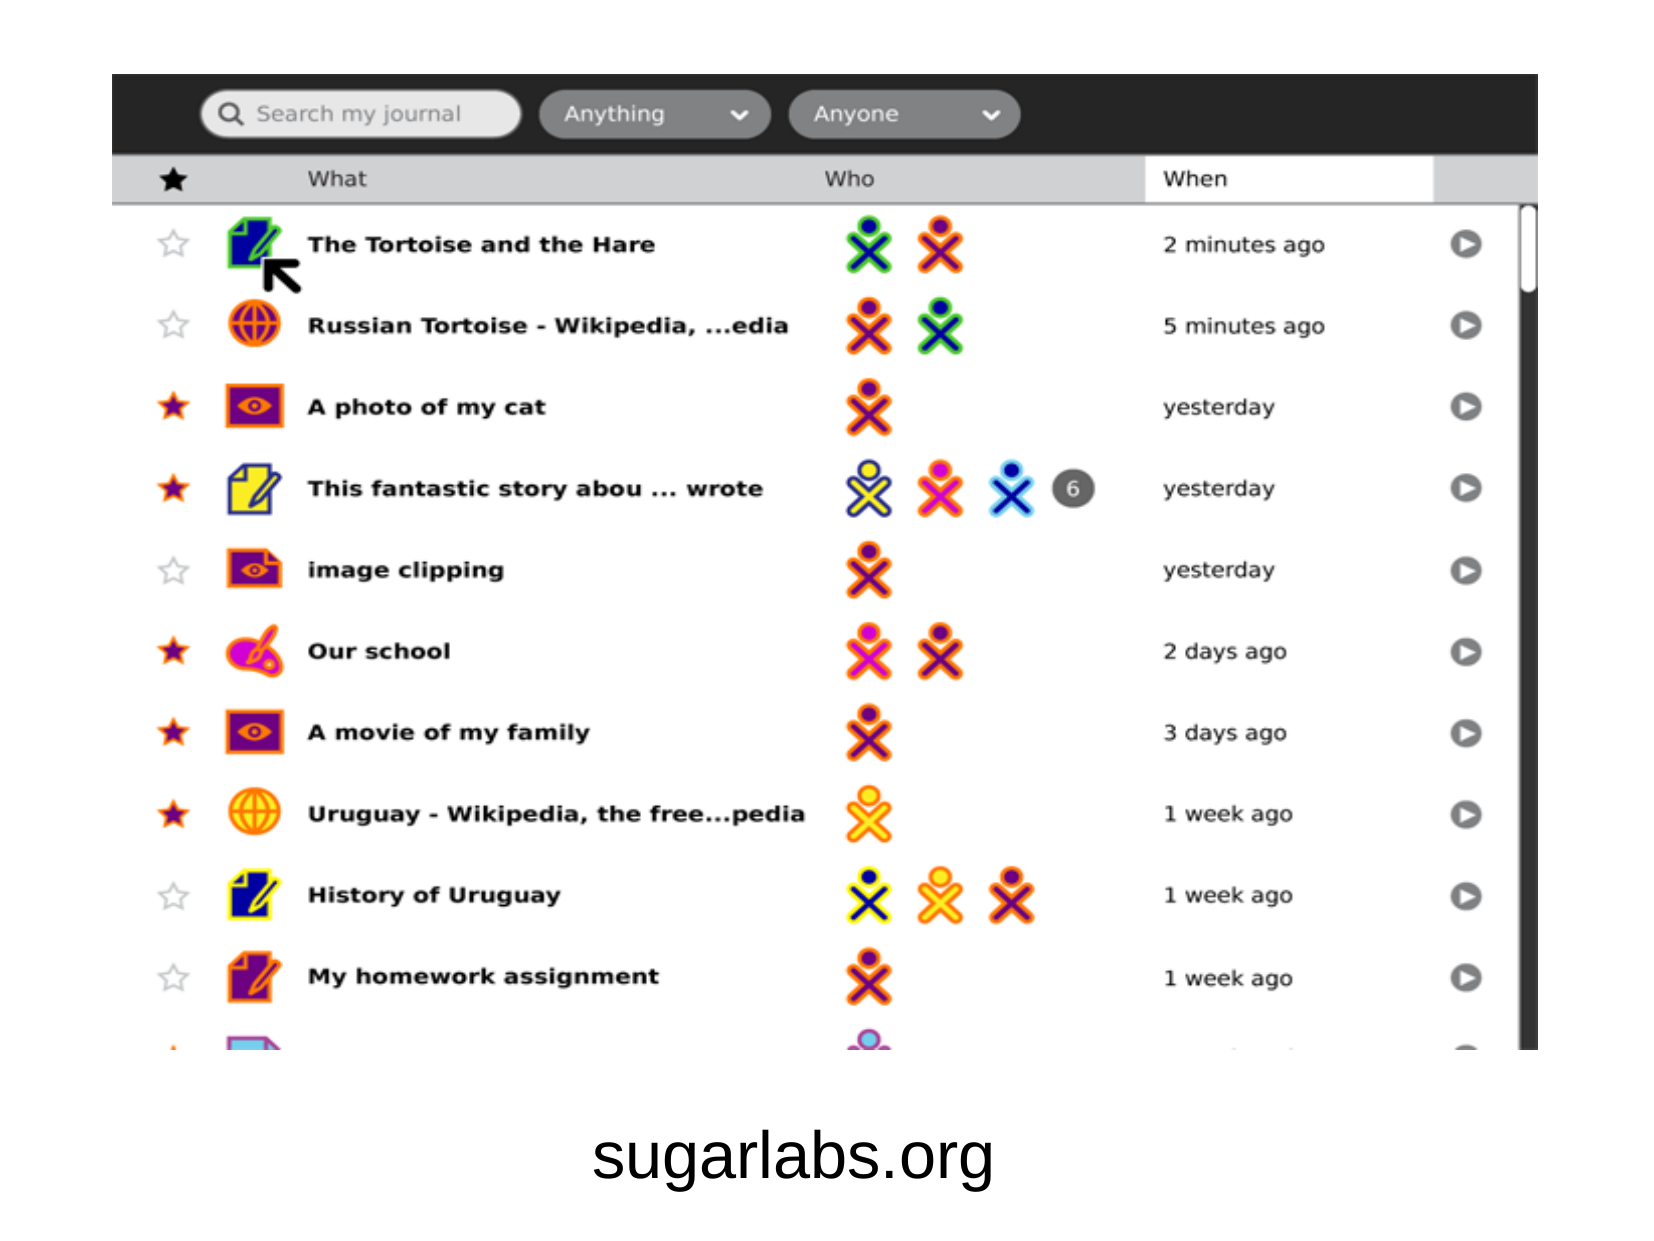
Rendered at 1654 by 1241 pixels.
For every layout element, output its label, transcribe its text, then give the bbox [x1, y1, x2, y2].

text_box sugarlabs.org [577, 1110, 1013, 1201]
picture [112, 74, 1538, 1051]
